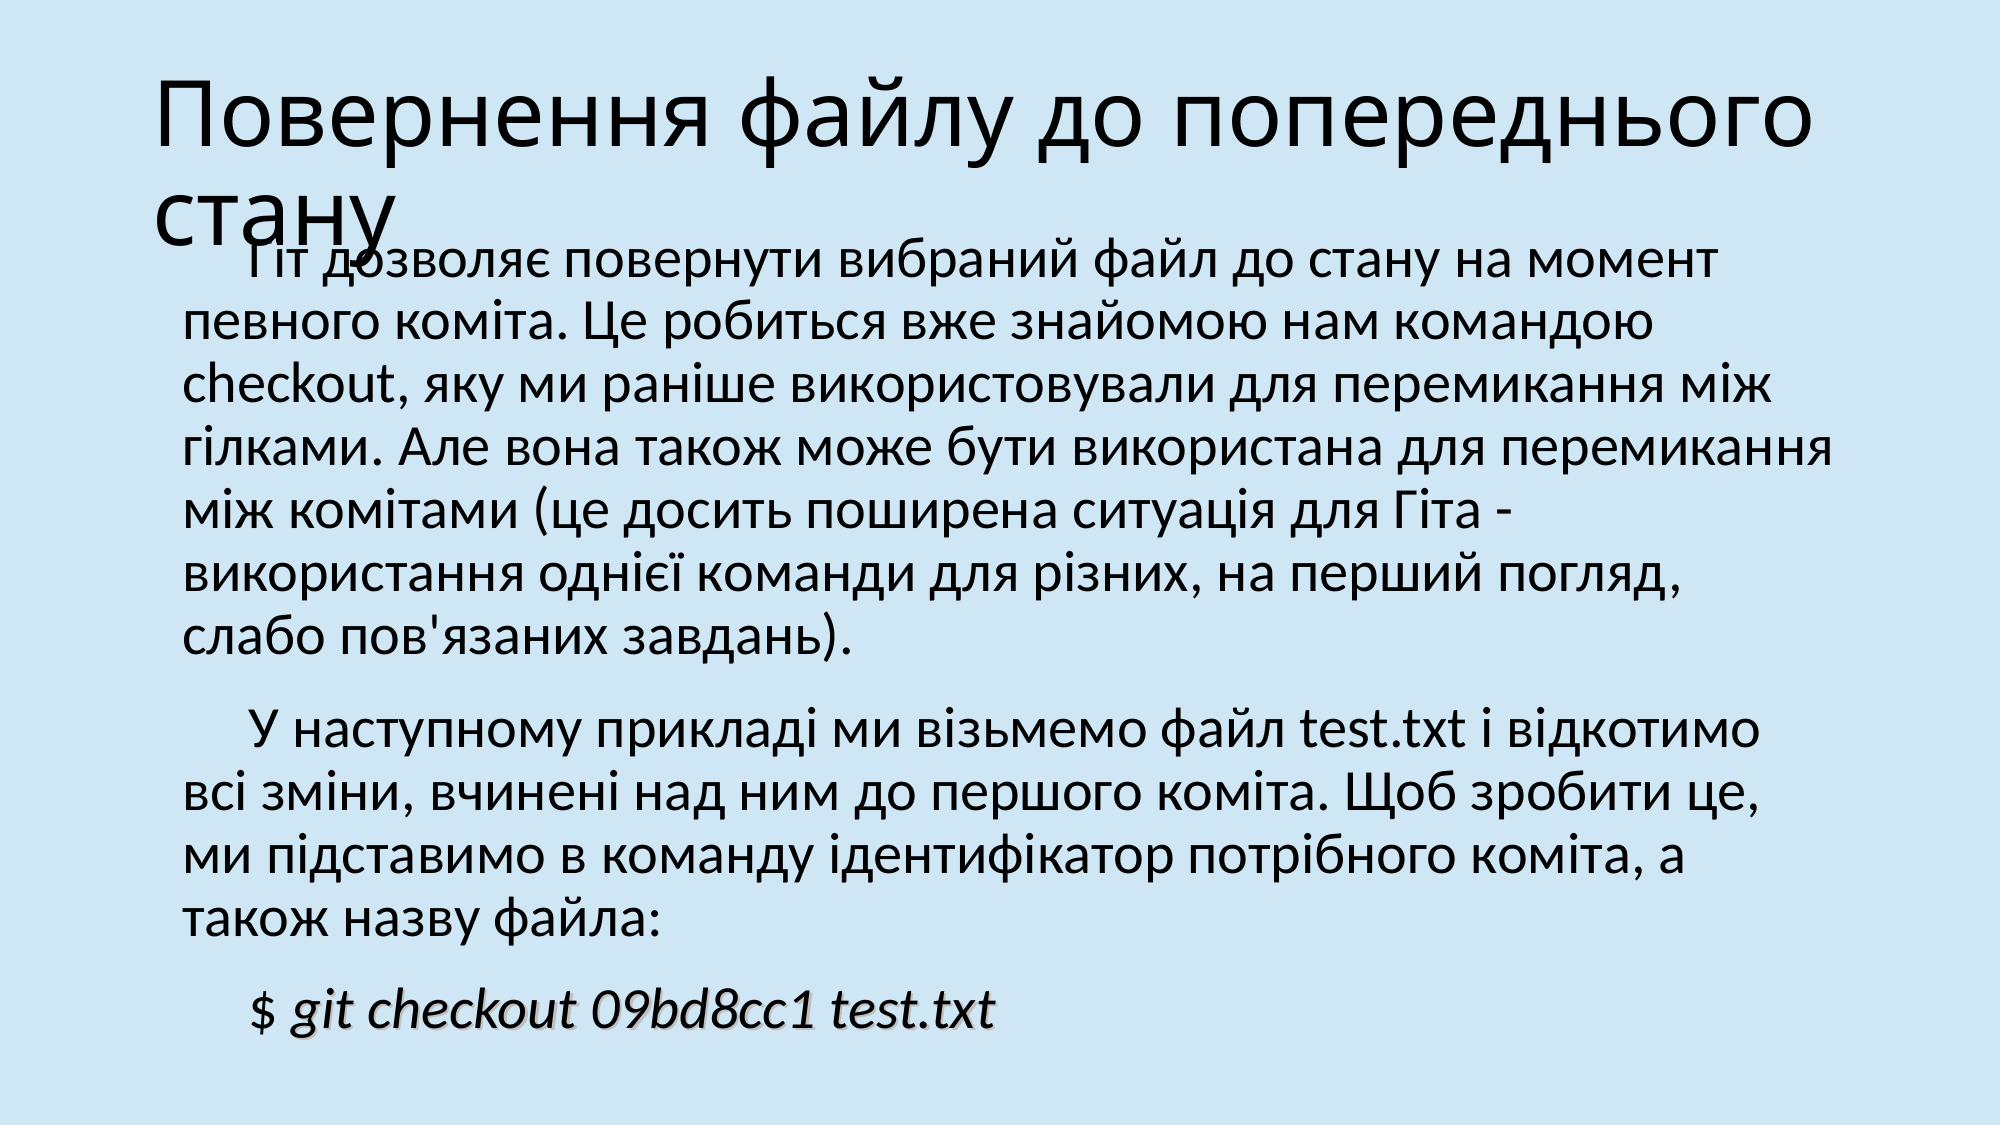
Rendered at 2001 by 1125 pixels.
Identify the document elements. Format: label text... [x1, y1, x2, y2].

list Гіт дозволяє повернути вибраний файл до стану на момент певного коміта. Це робиться вже знайомою нам командою checkout, яку ми раніше використовували для перемикання між гілками. Але вона також може бути використана для перемикання між комітами (це досить поширена ситуація для Гіта - використання однієї команди для різних, на перший погляд, слабо пов'язаних завдань). У наступному прикладі ми візьмемо файл test.txt і відкотимо всі зміни, вчинені над ним до першого коміта. Щоб зробити це, ми підставимо в команду ідентифікатор потрібного коміта, а також назву файла: $ git checkout 09bd8cc1 test.txt [129, 219, 1855, 1087]
title Повернення файлу до попереднього стану [137, 59, 1863, 278]
